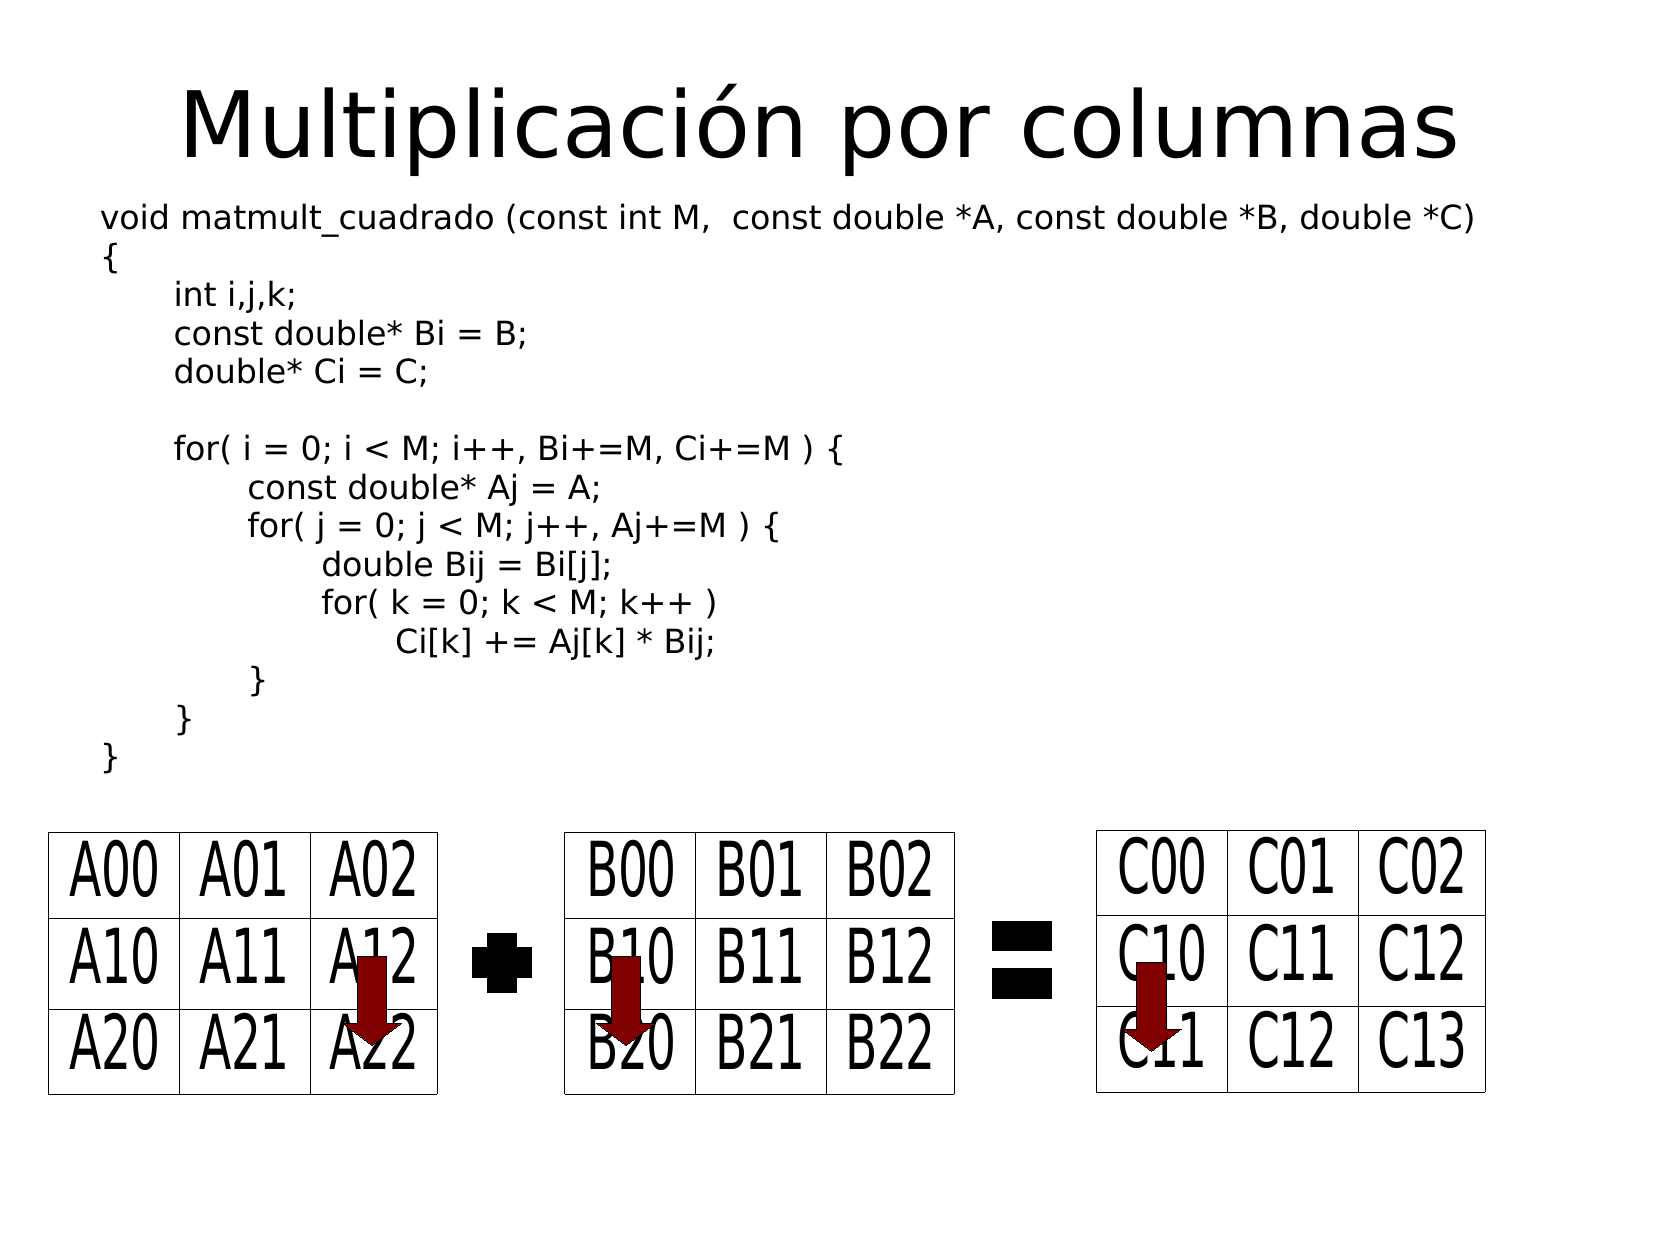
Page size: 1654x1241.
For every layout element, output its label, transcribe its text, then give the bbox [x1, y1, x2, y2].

title Multiplicación por columnas [76, 29, 1565, 222]
text_box void matmult_cuadrado (const int M, const double *A, const double *B, double *C) { int i,j,k; const double* Bi = B; double* Ci = C; for( i = 0; i < M; i++, Bi+=M, Ci+=M ) { const double* Aj = A; for( j = 0; j < M; j++, Aj+=M ) { double Bij = Bi[j]; for( k = 0; k < M; k++ ) Ci[k] += Aj[k] * Bij; } } } [84, 191, 1595, 1034]
text_box [342, 956, 402, 1046]
text_box [1122, 962, 1182, 1052]
chart [561, 1034, 960, 1101]
text_box [596, 956, 656, 1046]
chart [44, 826, 443, 1101]
chart [1092, 1034, 1491, 1099]
